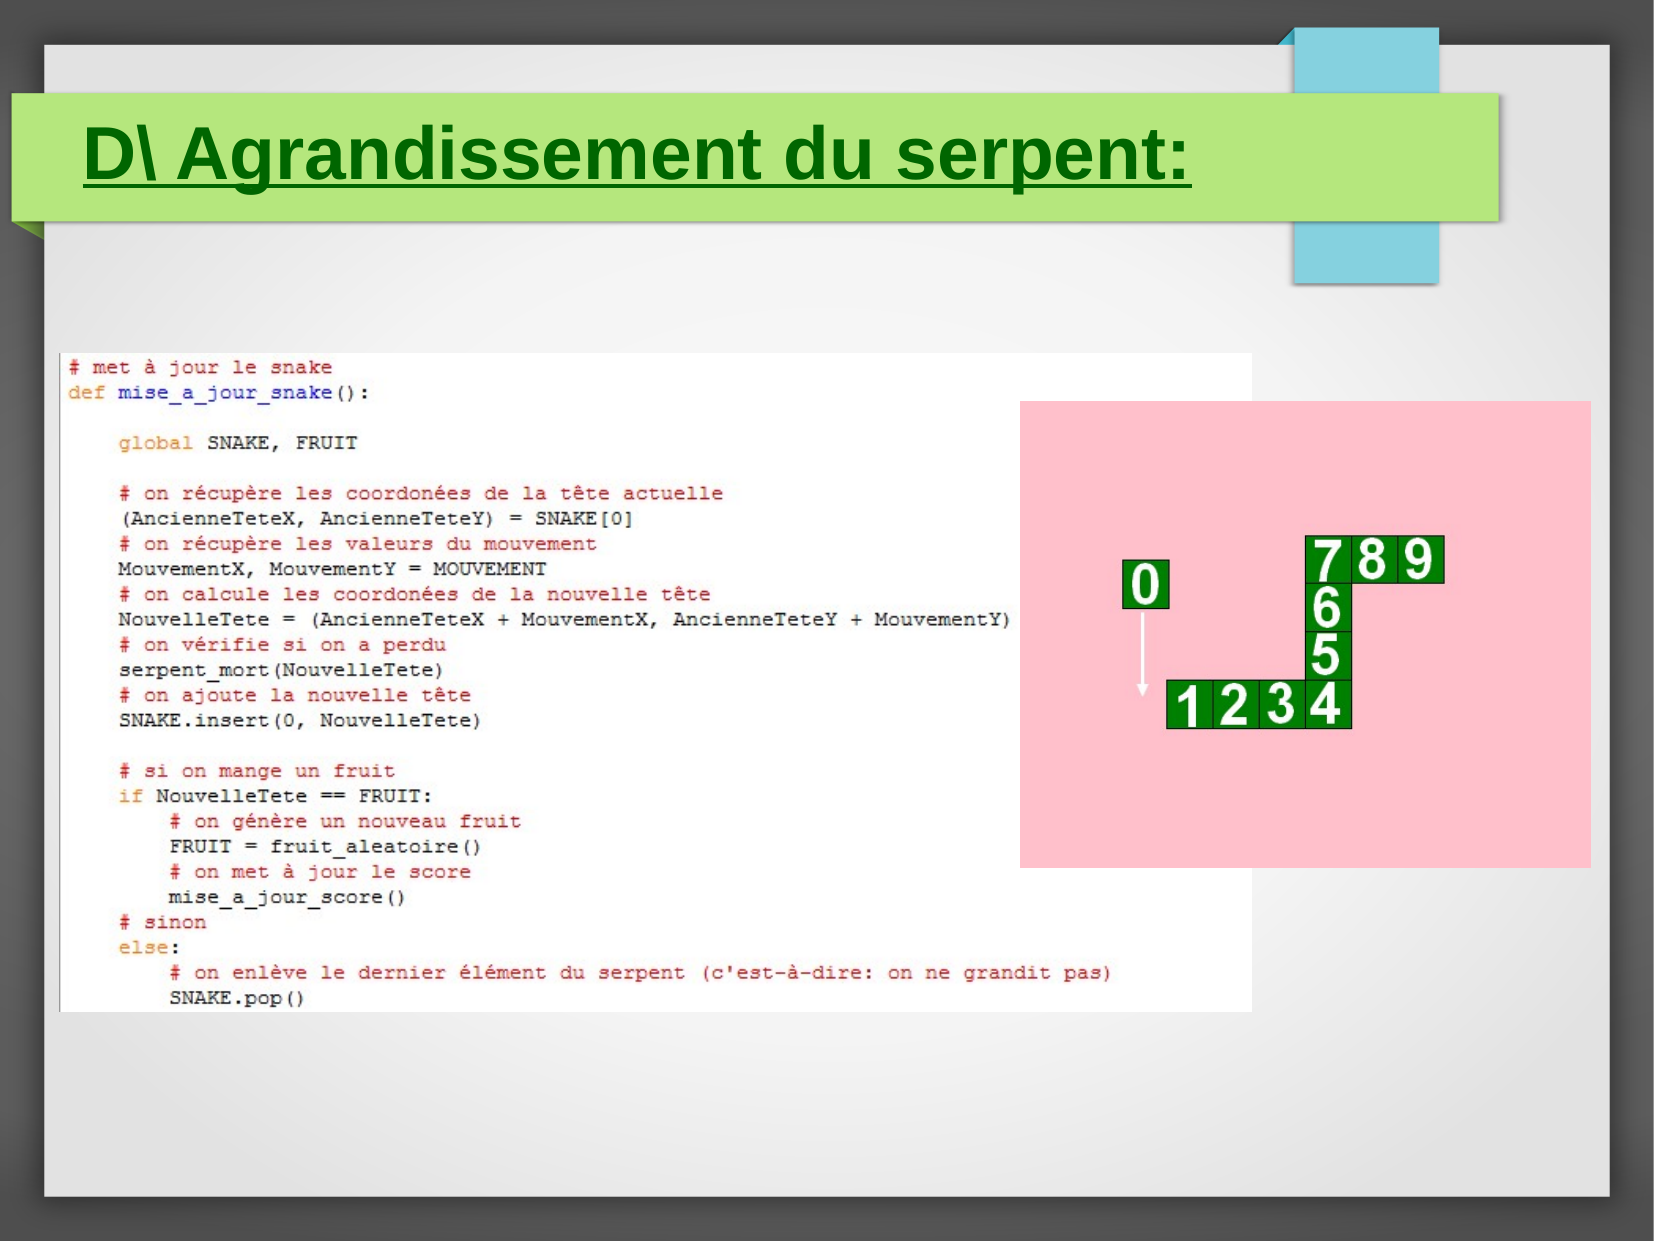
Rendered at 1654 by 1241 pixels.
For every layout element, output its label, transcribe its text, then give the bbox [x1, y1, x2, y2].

title D\ Agrandissement du serpent: [82, 94, 1264, 213]
picture [0, 0, 1654, 1241]
